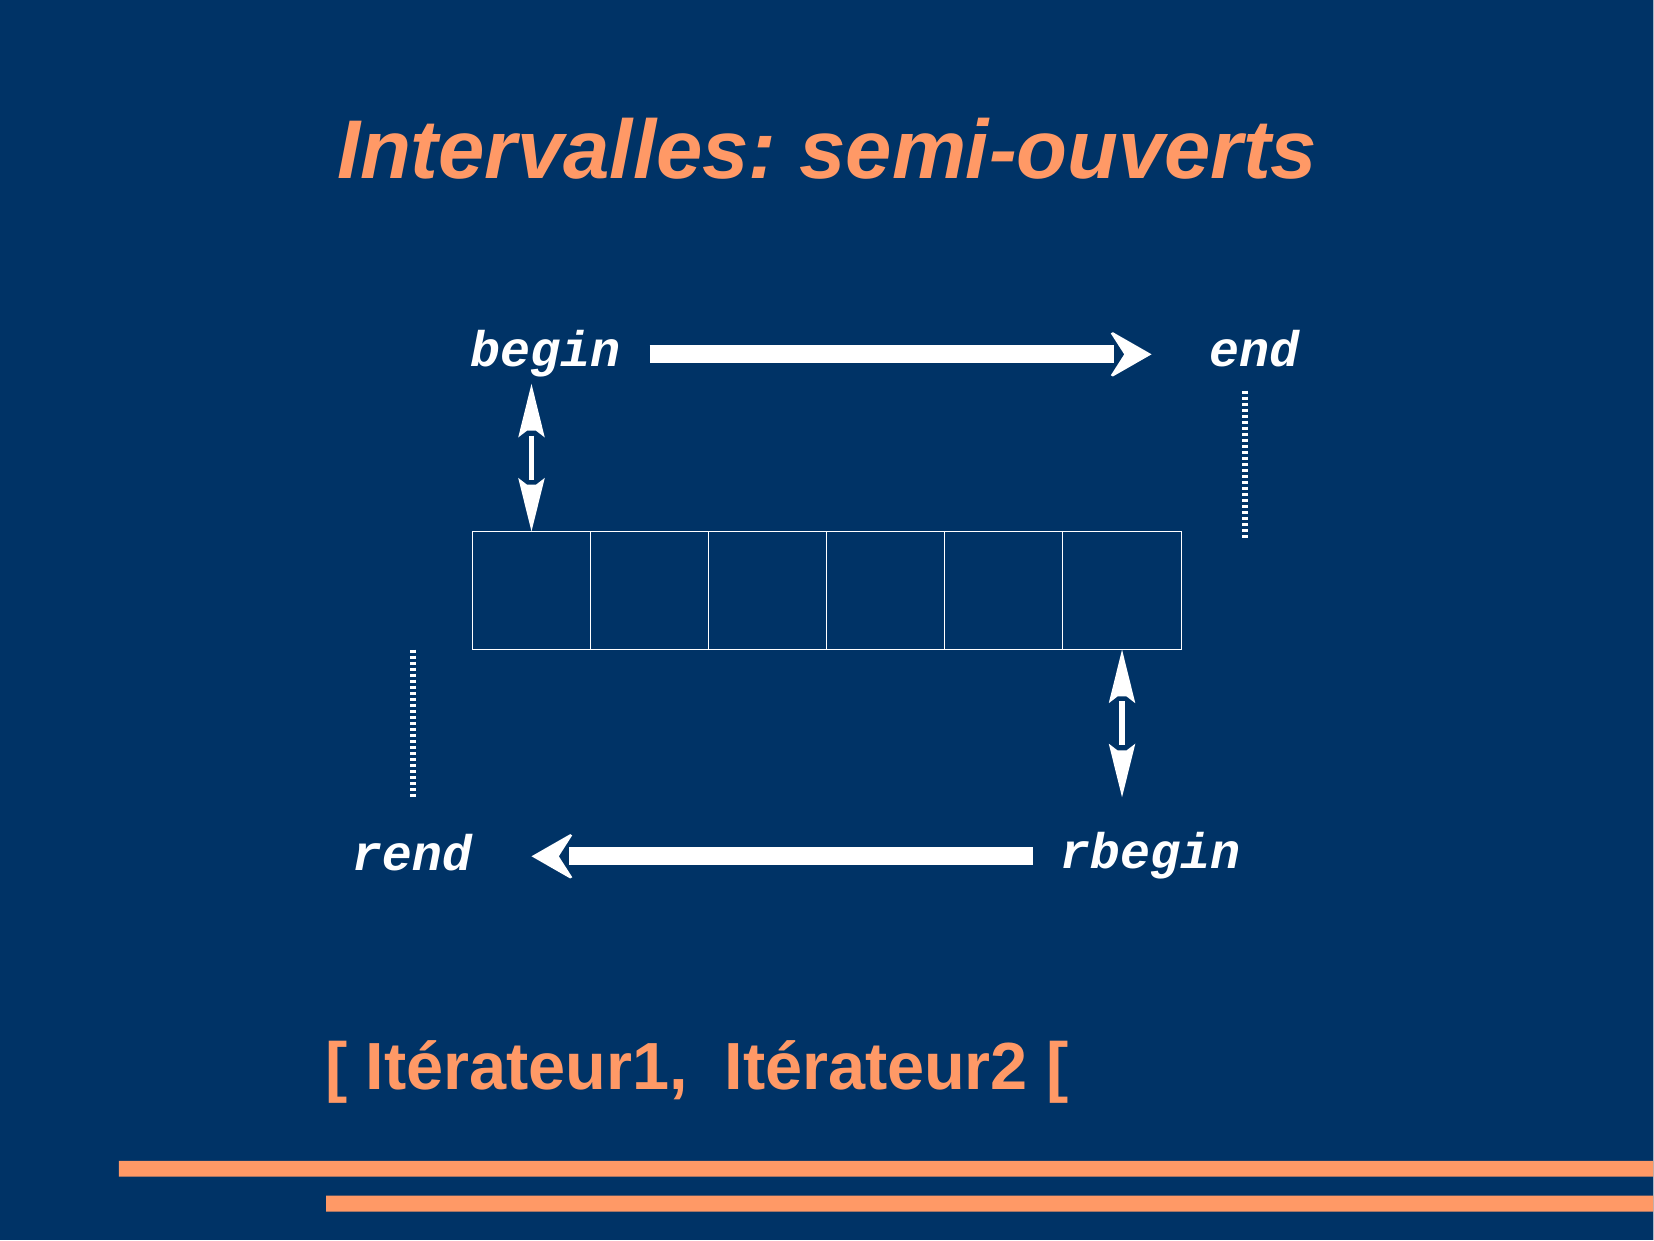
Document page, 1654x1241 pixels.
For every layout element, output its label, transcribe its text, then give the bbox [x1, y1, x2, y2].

text_box rend [351, 829, 472, 886]
text_box end [1209, 324, 1300, 382]
text_box rbegin [1060, 826, 1241, 884]
text_box [ Itérateur1, Itérateur2 [ [325, 1029, 1072, 1105]
text_box begin [469, 324, 621, 382]
title Intervalles: semi-ouverts [121, 46, 1534, 254]
